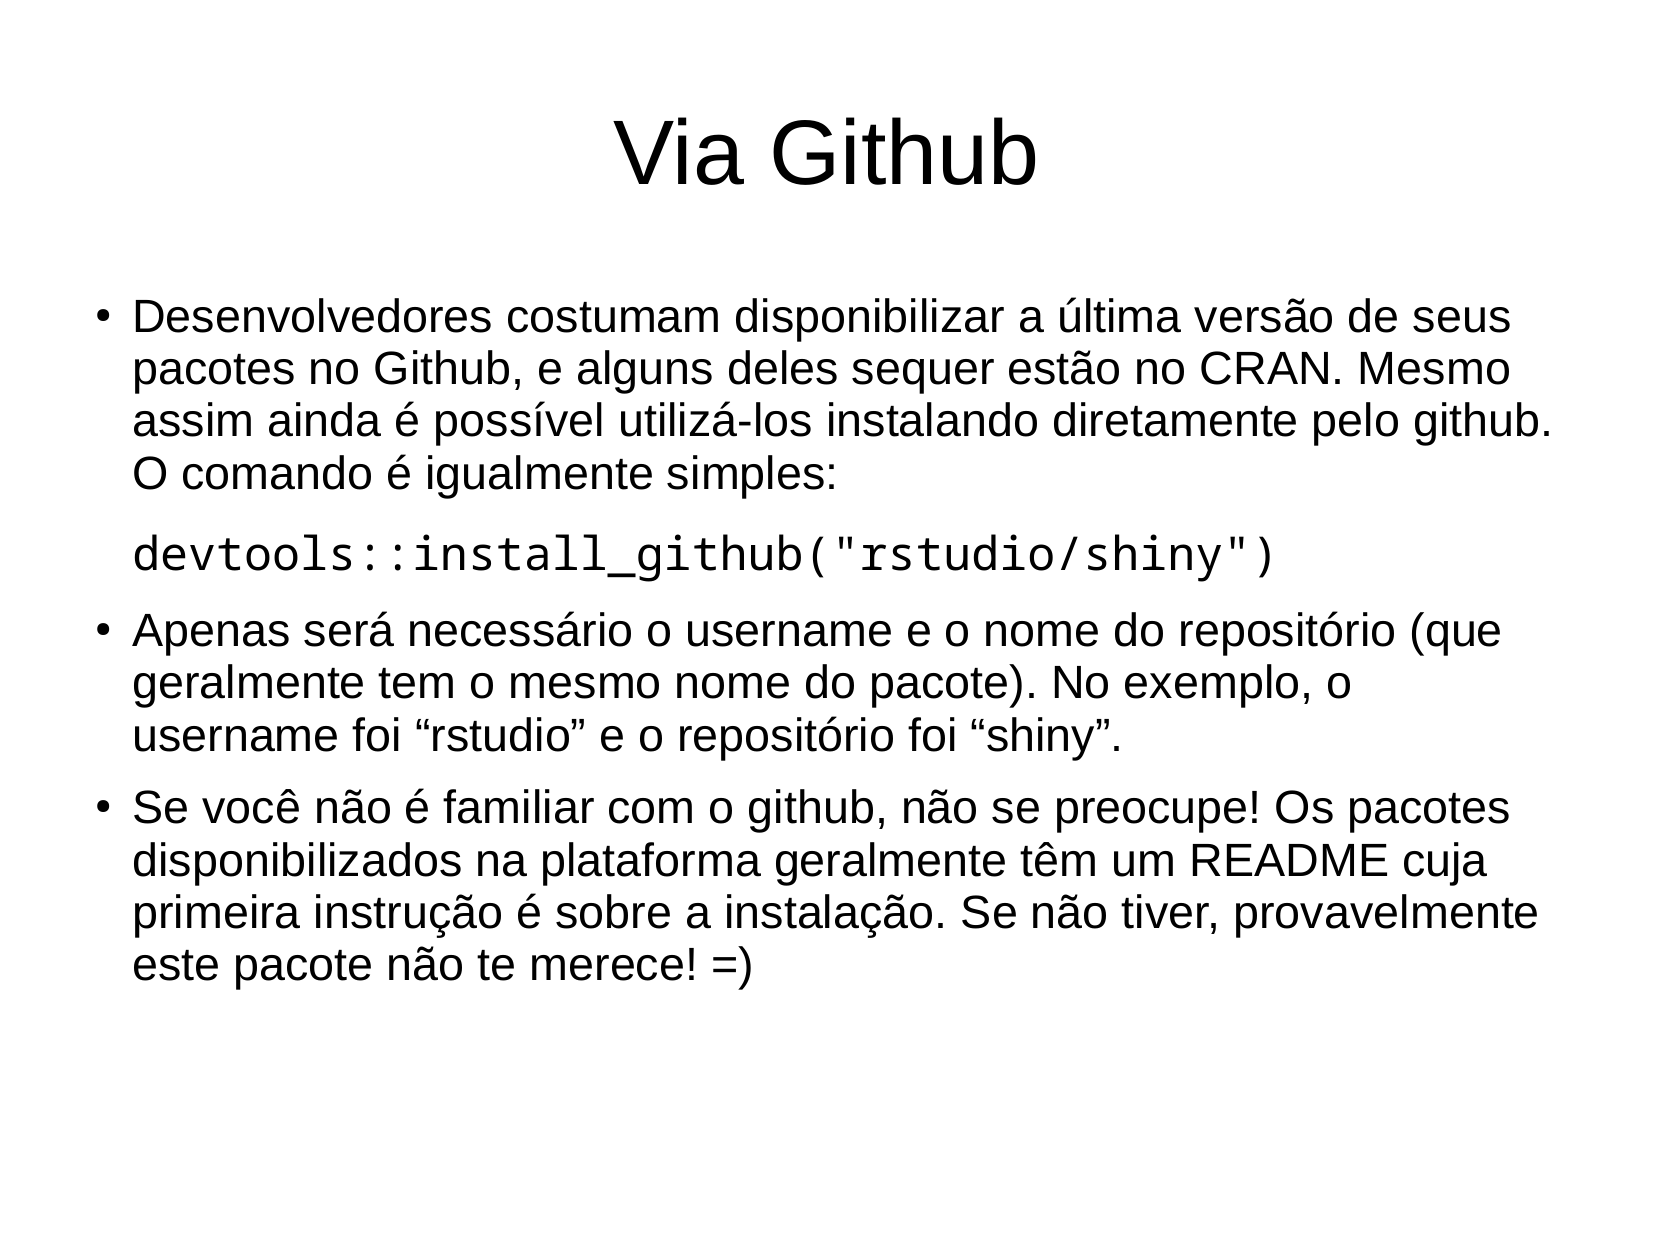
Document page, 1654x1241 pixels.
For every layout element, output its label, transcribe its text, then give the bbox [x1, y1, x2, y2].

list Desenvolvedores costumam disponibilizar a última versão de seus pacotes no Github, e alguns deles sequer estão no CRAN. Mesmo assim ainda é possível utilizá-los instalando diretamente pelo github. O comando é igualmente simples: devtools::install_github("rstudio/shiny") Apenas será necessário o username e o nome do repositório (que geralmente tem o mesmo nome do pacote). No exemplo, o username foi “rstudio” e o repositório foi “shiny”. Se você não é familiar com o github, não se preocupe! Os pacotes disponibilizados na plataforma geralmente têm um README cuja primeira instrução é sobre a instalação. Se não tiver, provavelmente este pacote não te merece! =) [82, 290, 1571, 1010]
title Via Github [82, 49, 1571, 257]
